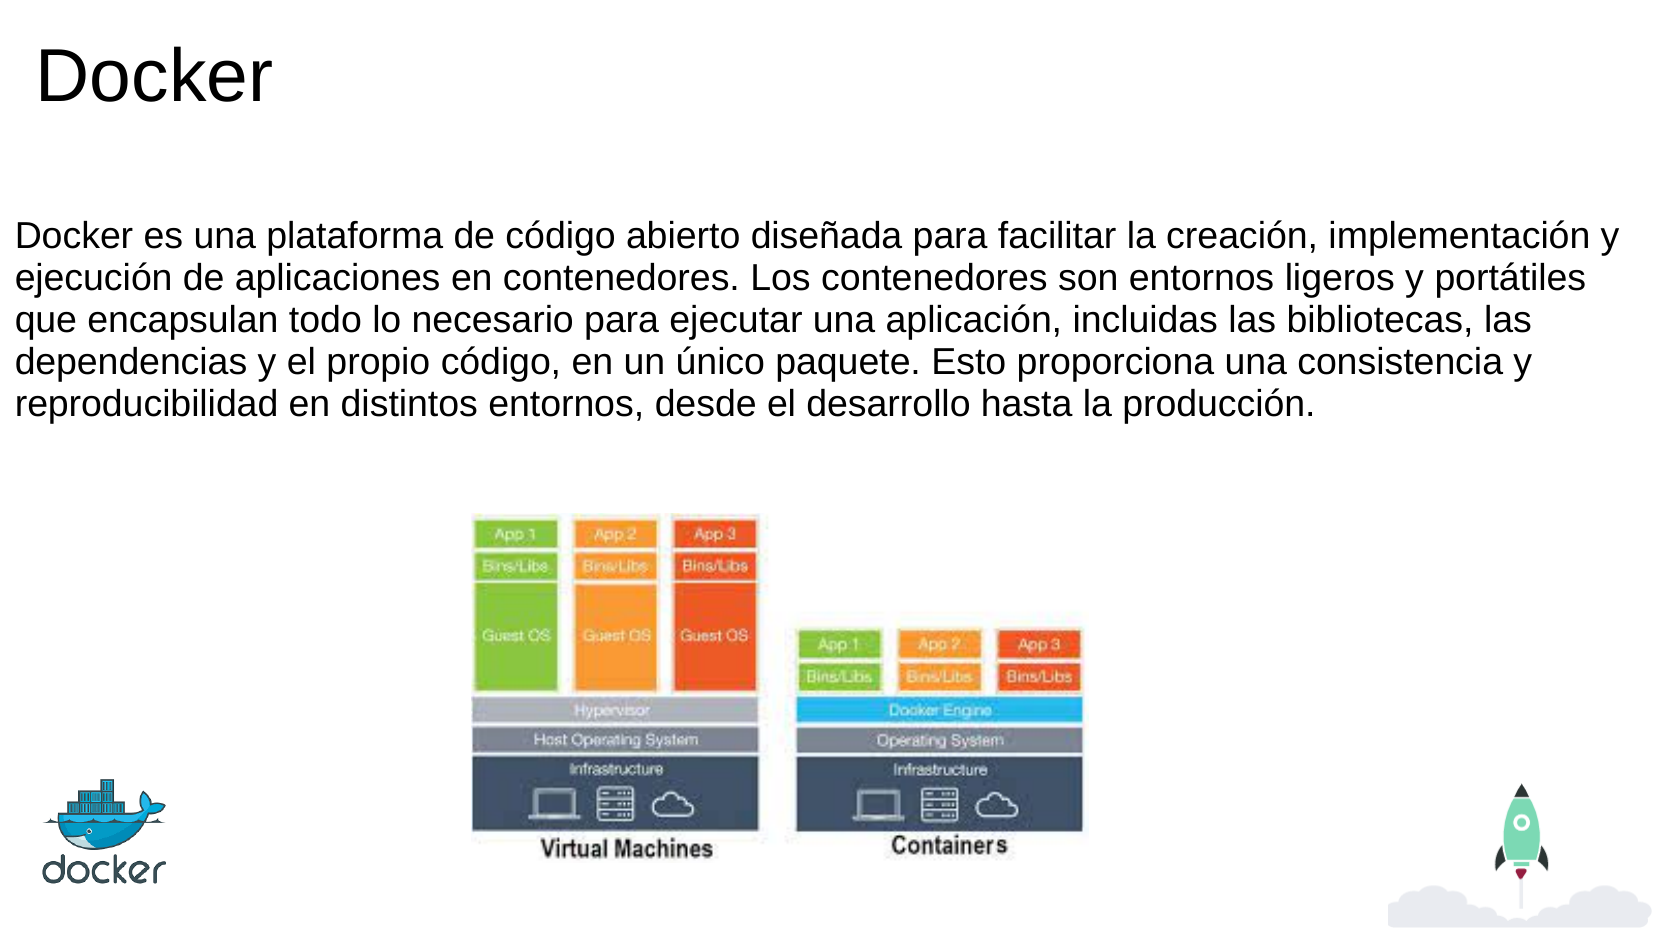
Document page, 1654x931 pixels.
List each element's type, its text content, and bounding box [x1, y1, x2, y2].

picture [471, 513, 1089, 863]
text_box Docker [0, 0, 1654, 151]
text_box Docker es una plataforma de código abierto diseñada para facilitar la creación, implementación y ejecución de aplicaciones en contenedores. Los contenedores son entornos ligeros y portátiles que encapsulan todo lo necesario para ejecutar una aplicación, incluidas las bibliotecas, las dependencias y el propio código, en un único paquete. Esto proporciona una consistencia y reproducibilidad en distintos entornos, desde el desarrollo hasta la producción. [0, 206, 1654, 480]
picture [1387, 778, 1654, 931]
picture [19, 756, 188, 907]
